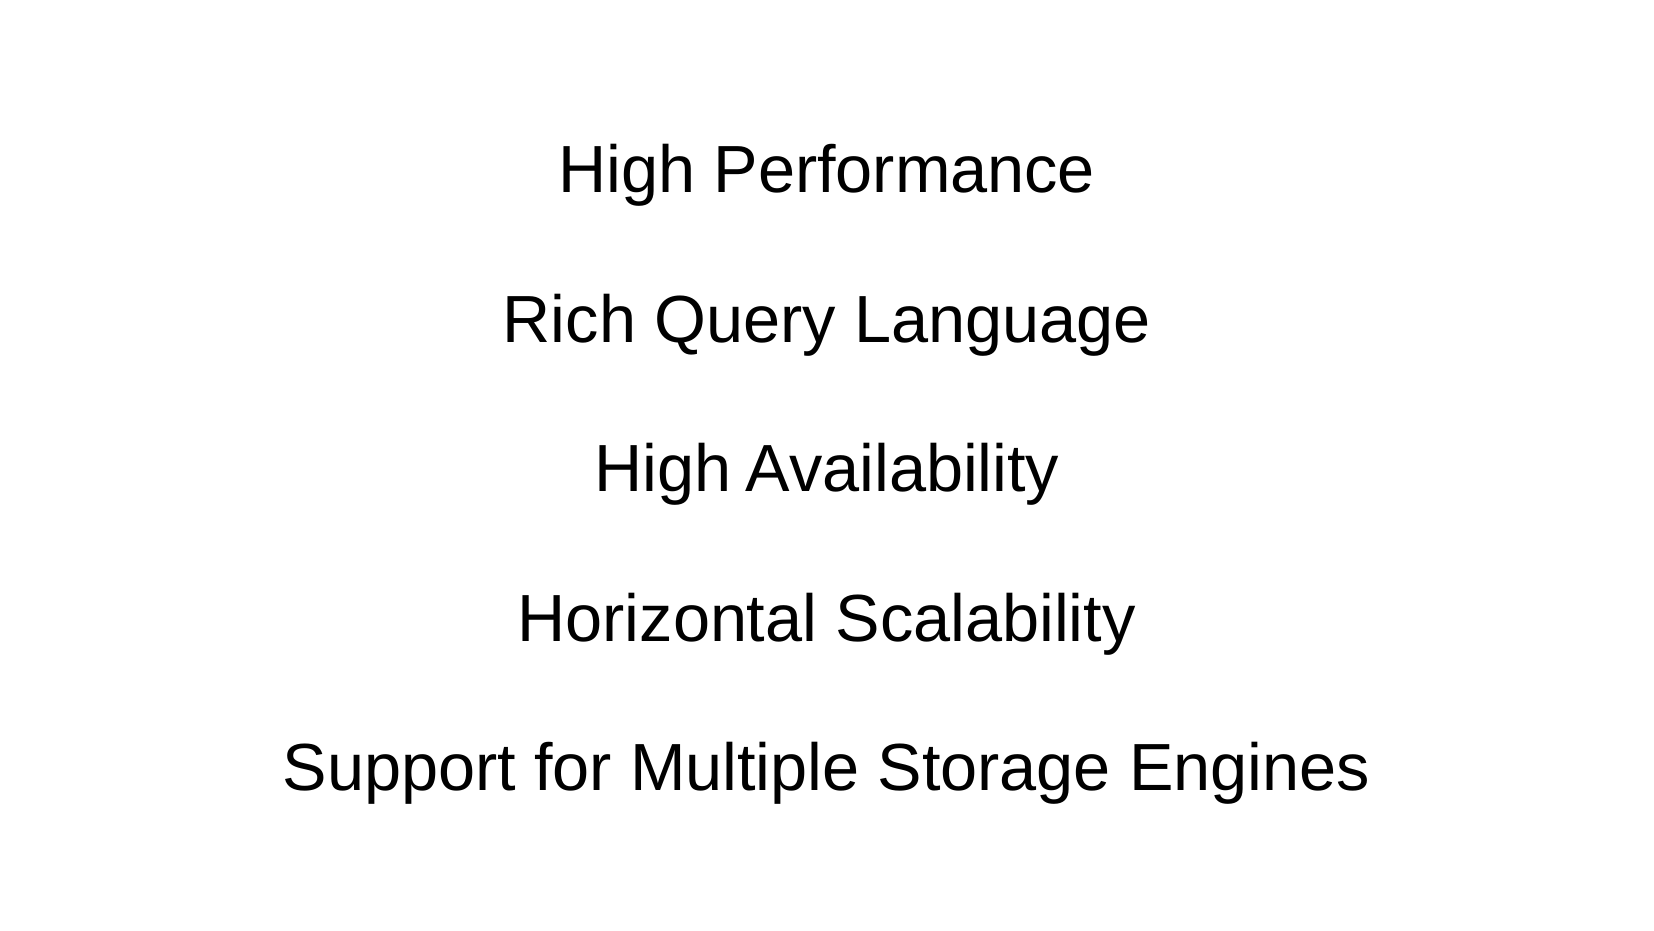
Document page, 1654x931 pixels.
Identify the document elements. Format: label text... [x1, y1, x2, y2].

subtitle High Performance Rich Query Language High Availability Horizontal Scalability Support for Multiple Storage Engines [82, 75, 1571, 863]
